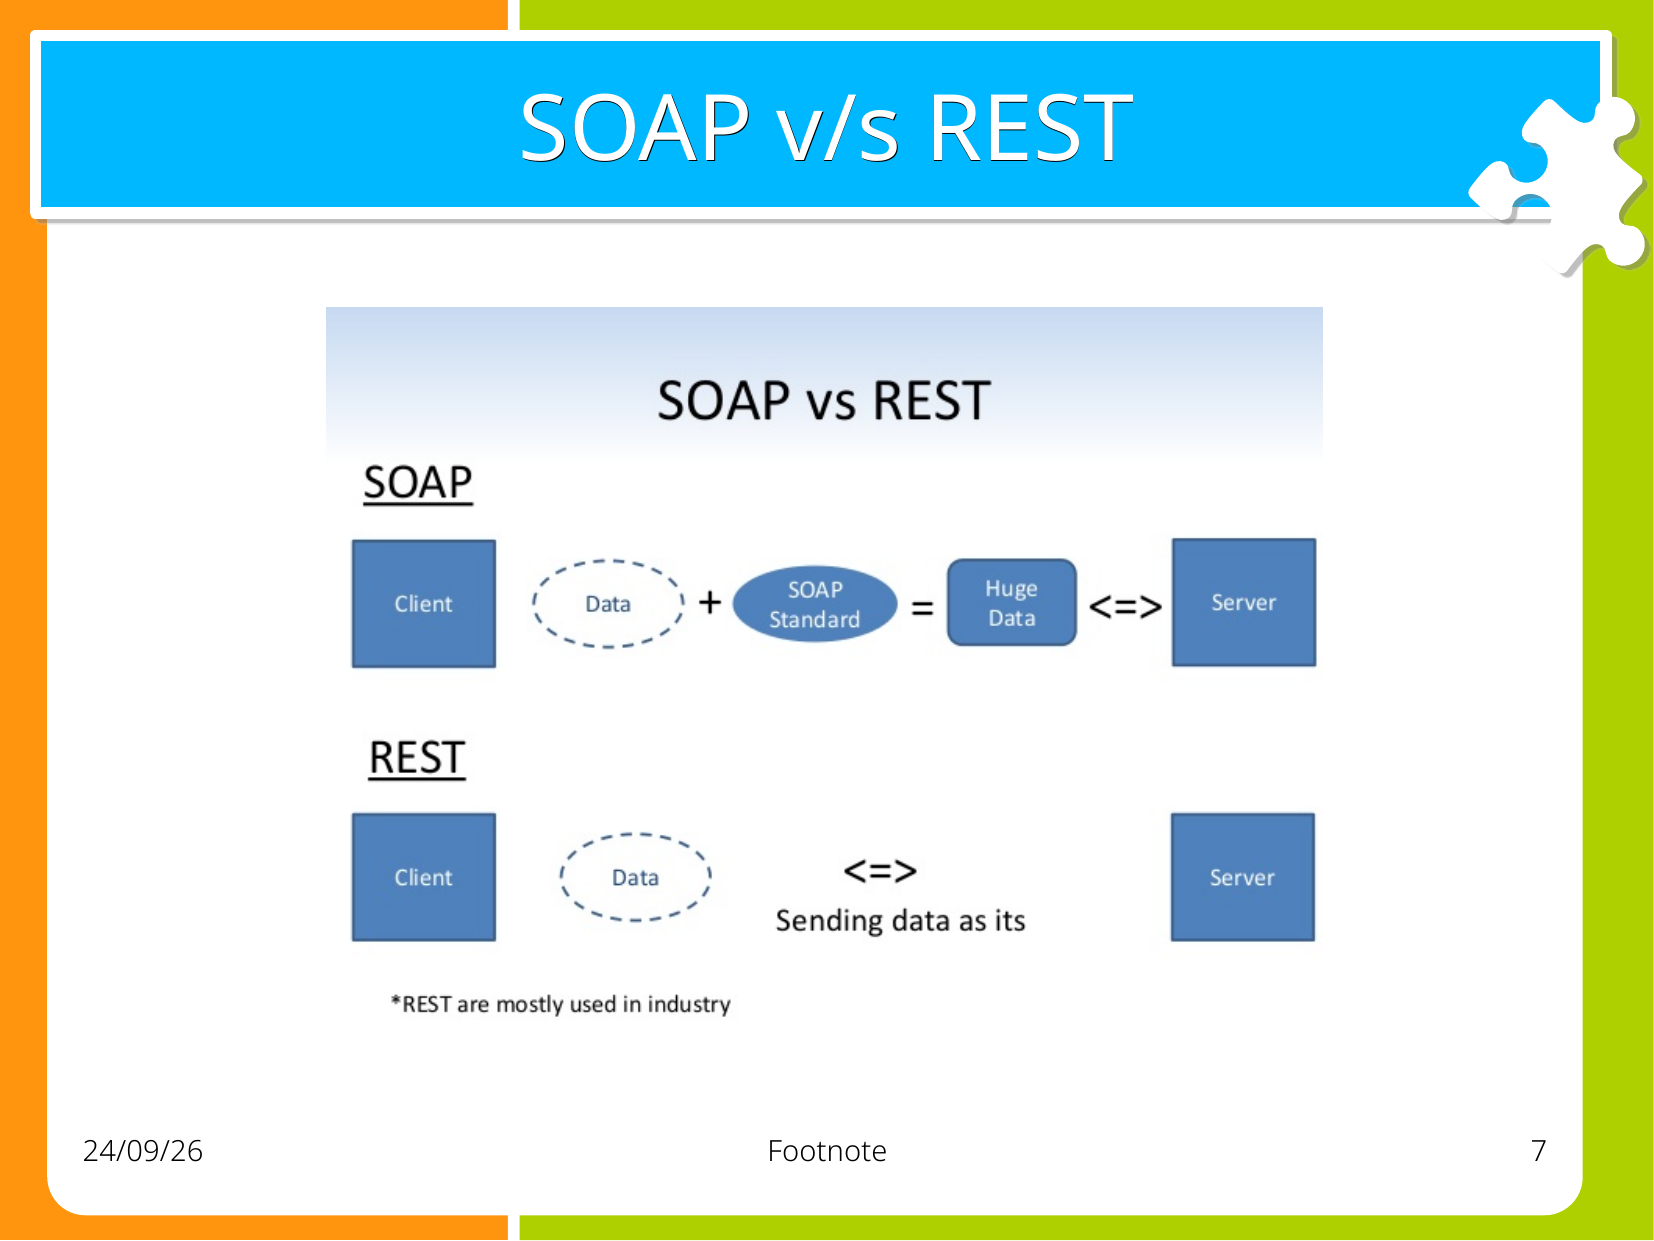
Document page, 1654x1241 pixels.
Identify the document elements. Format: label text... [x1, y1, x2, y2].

picture [326, 307, 1323, 1056]
title SOAP v/s REST [82, 49, 1571, 201]
